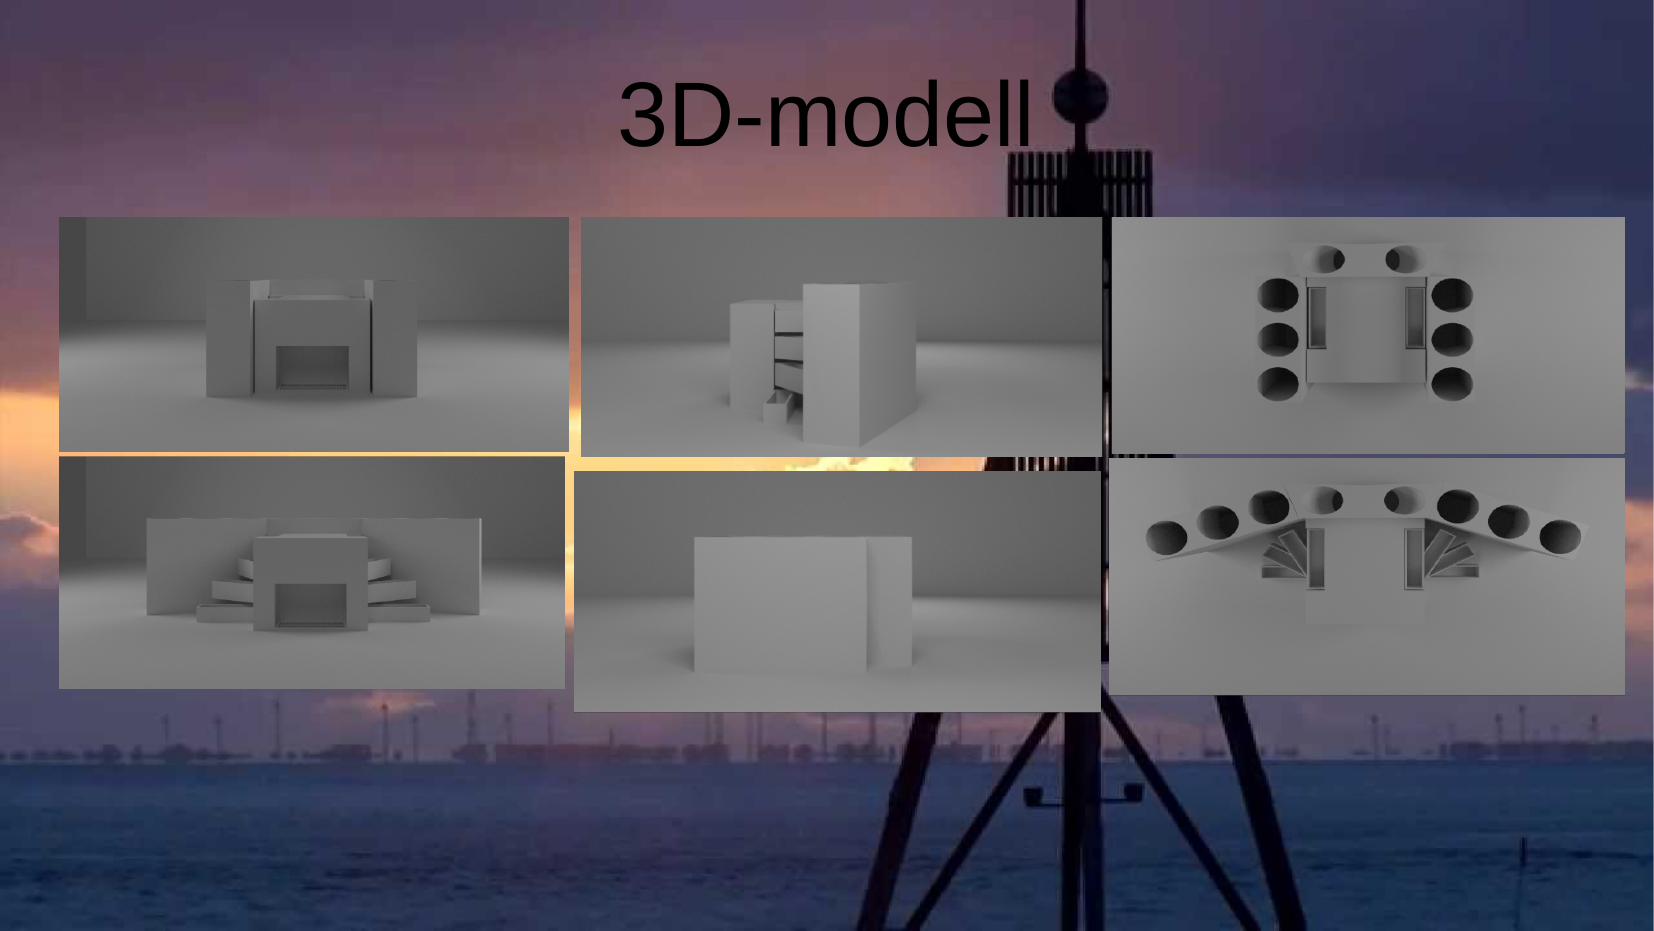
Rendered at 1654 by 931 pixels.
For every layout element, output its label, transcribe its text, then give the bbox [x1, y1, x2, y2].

title 3D-modell [82, 37, 1571, 193]
picture [0, 0, 1654, 931]
